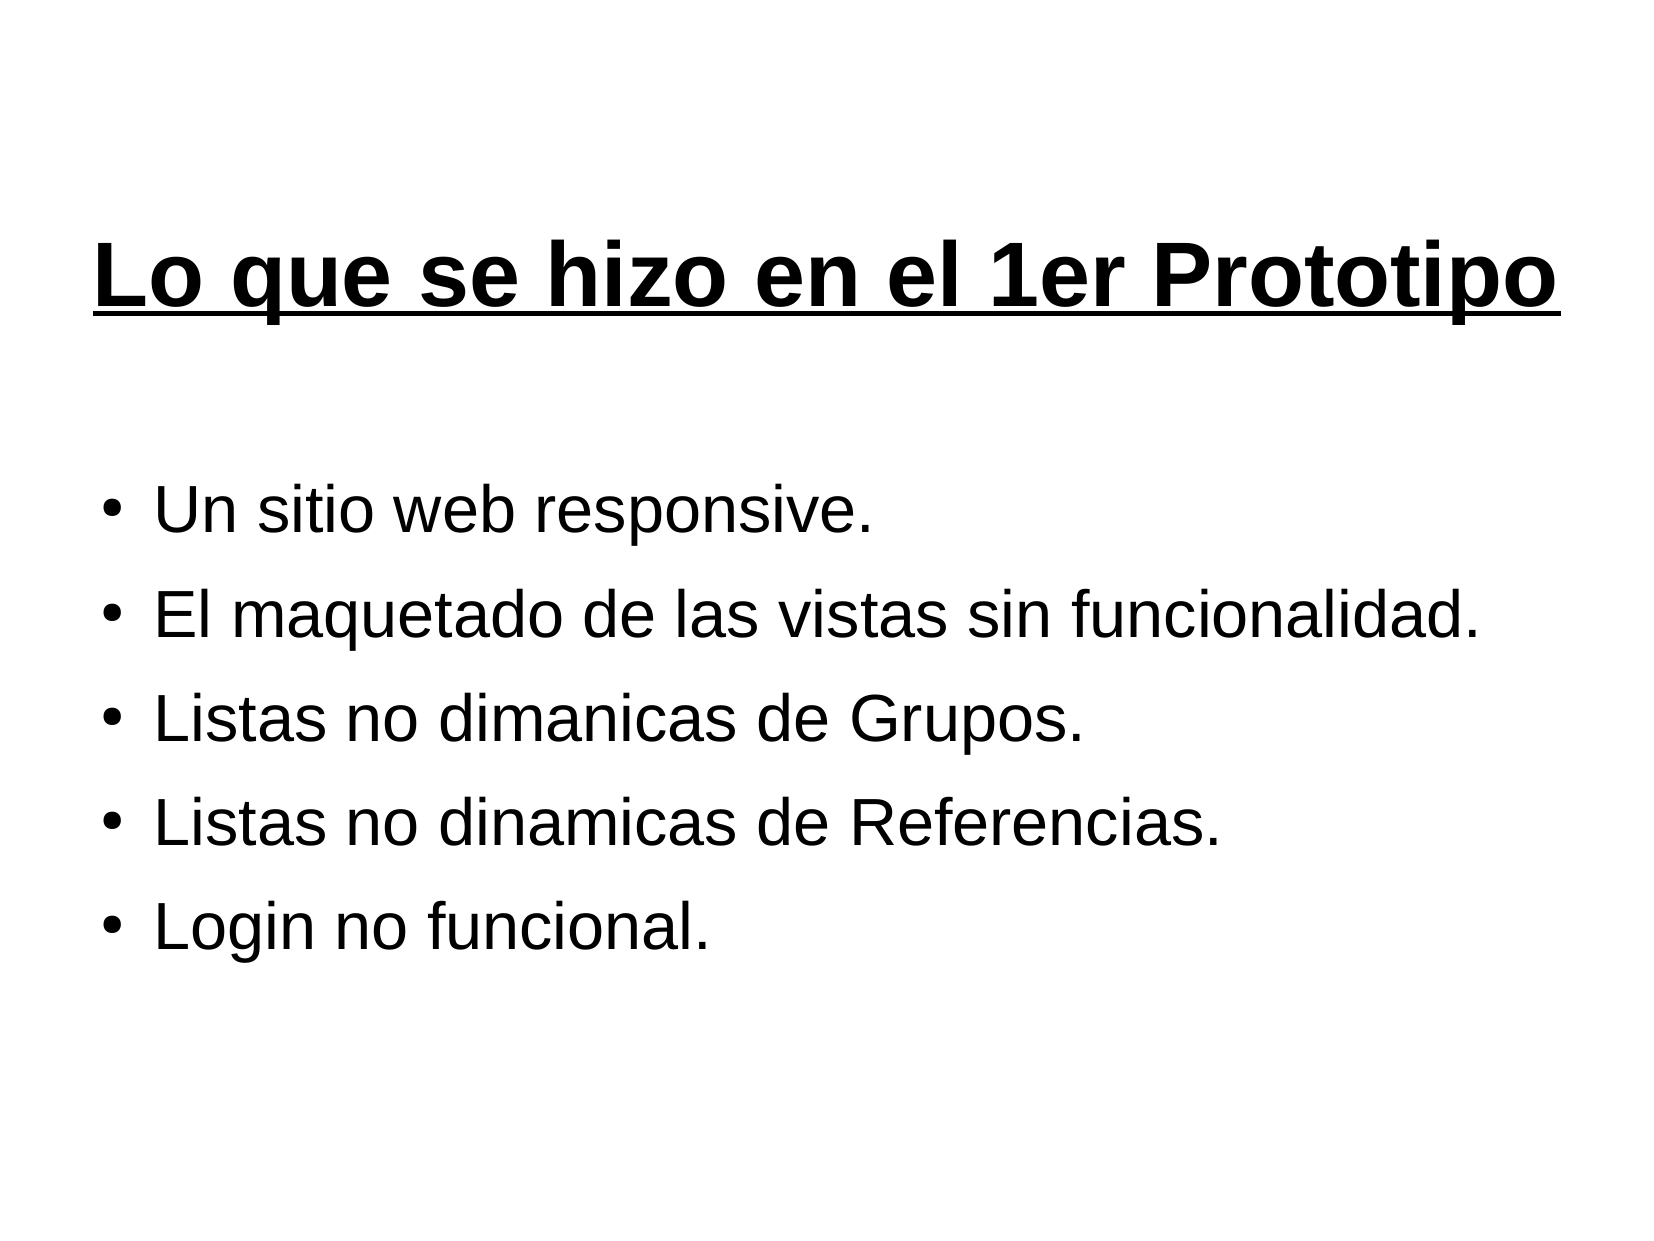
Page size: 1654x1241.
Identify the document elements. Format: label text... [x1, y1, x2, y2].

list Un sitio web responsive. El maquetado de las vistas sin funcionalidad. Listas no dimanicas de Grupos. Listas no dinamicas de Referencias. Login no funcional. [82, 472, 1571, 1109]
title Lo que se hizo en el 1er Prototipo [82, 170, 1571, 378]
